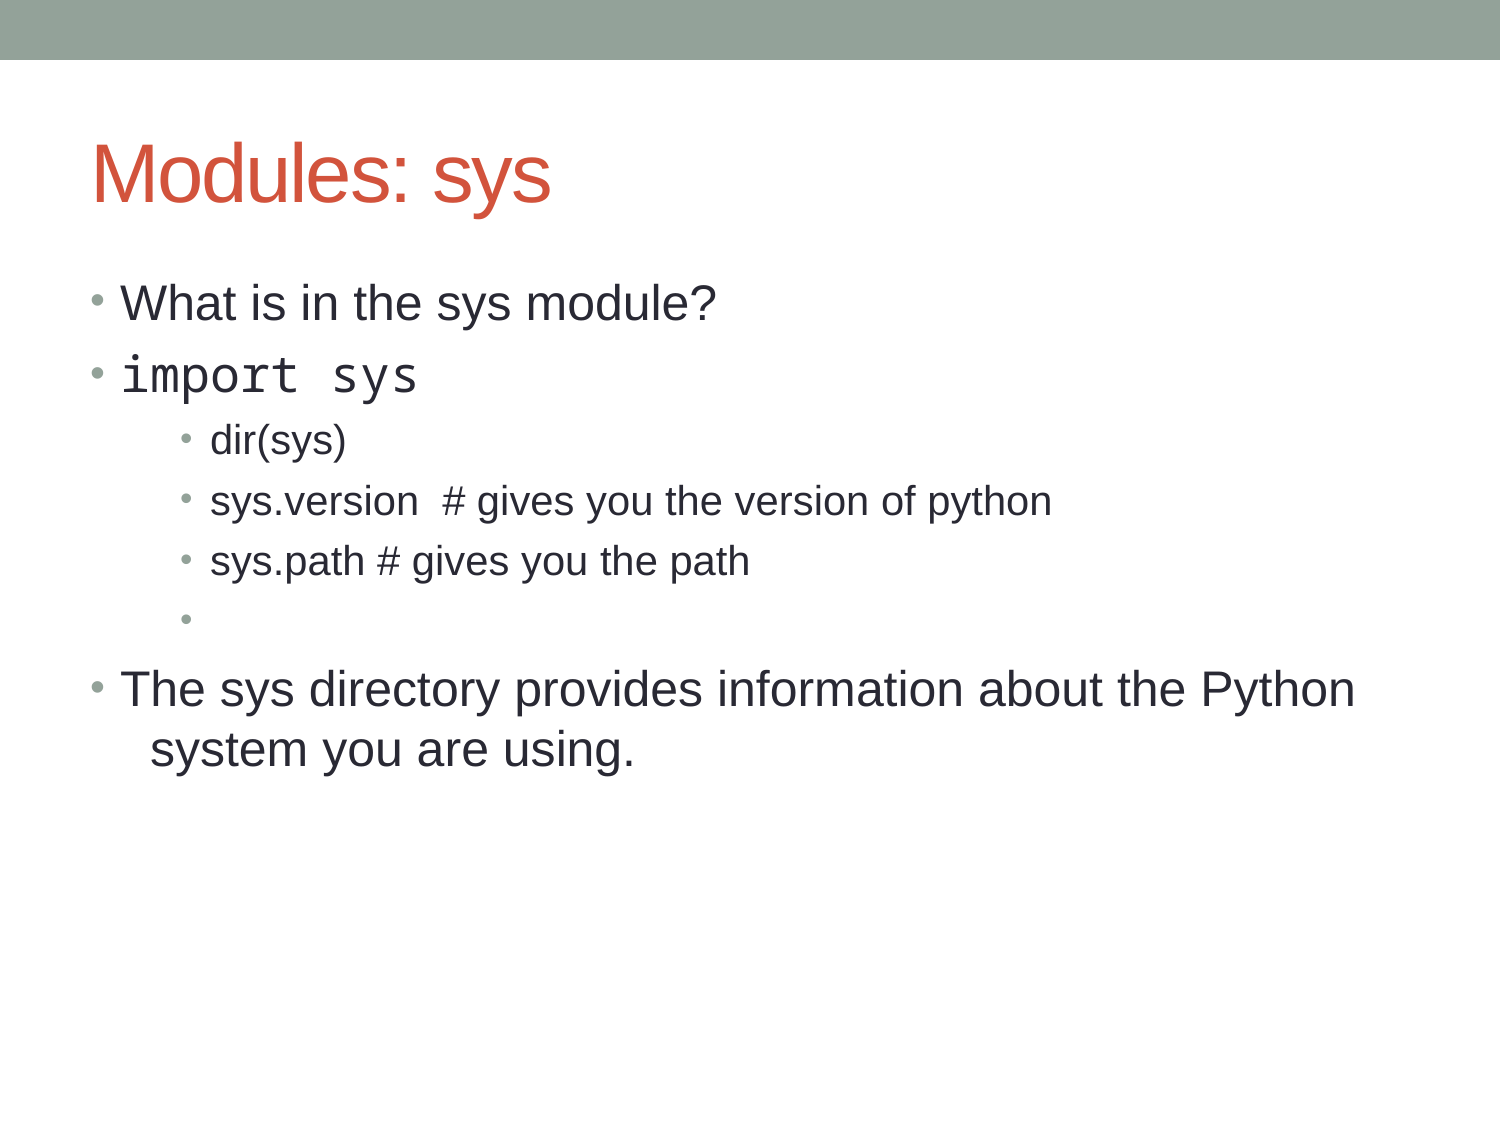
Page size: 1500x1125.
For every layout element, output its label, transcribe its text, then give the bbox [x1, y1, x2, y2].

list What is in the sys module? import sys dir(sys) sys.version # gives you the version of python sys.path # gives you the path The sys directory provides information about the Python system you are using. [75, 262, 1426, 1063]
title Modules: sys [75, 87, 1426, 251]
